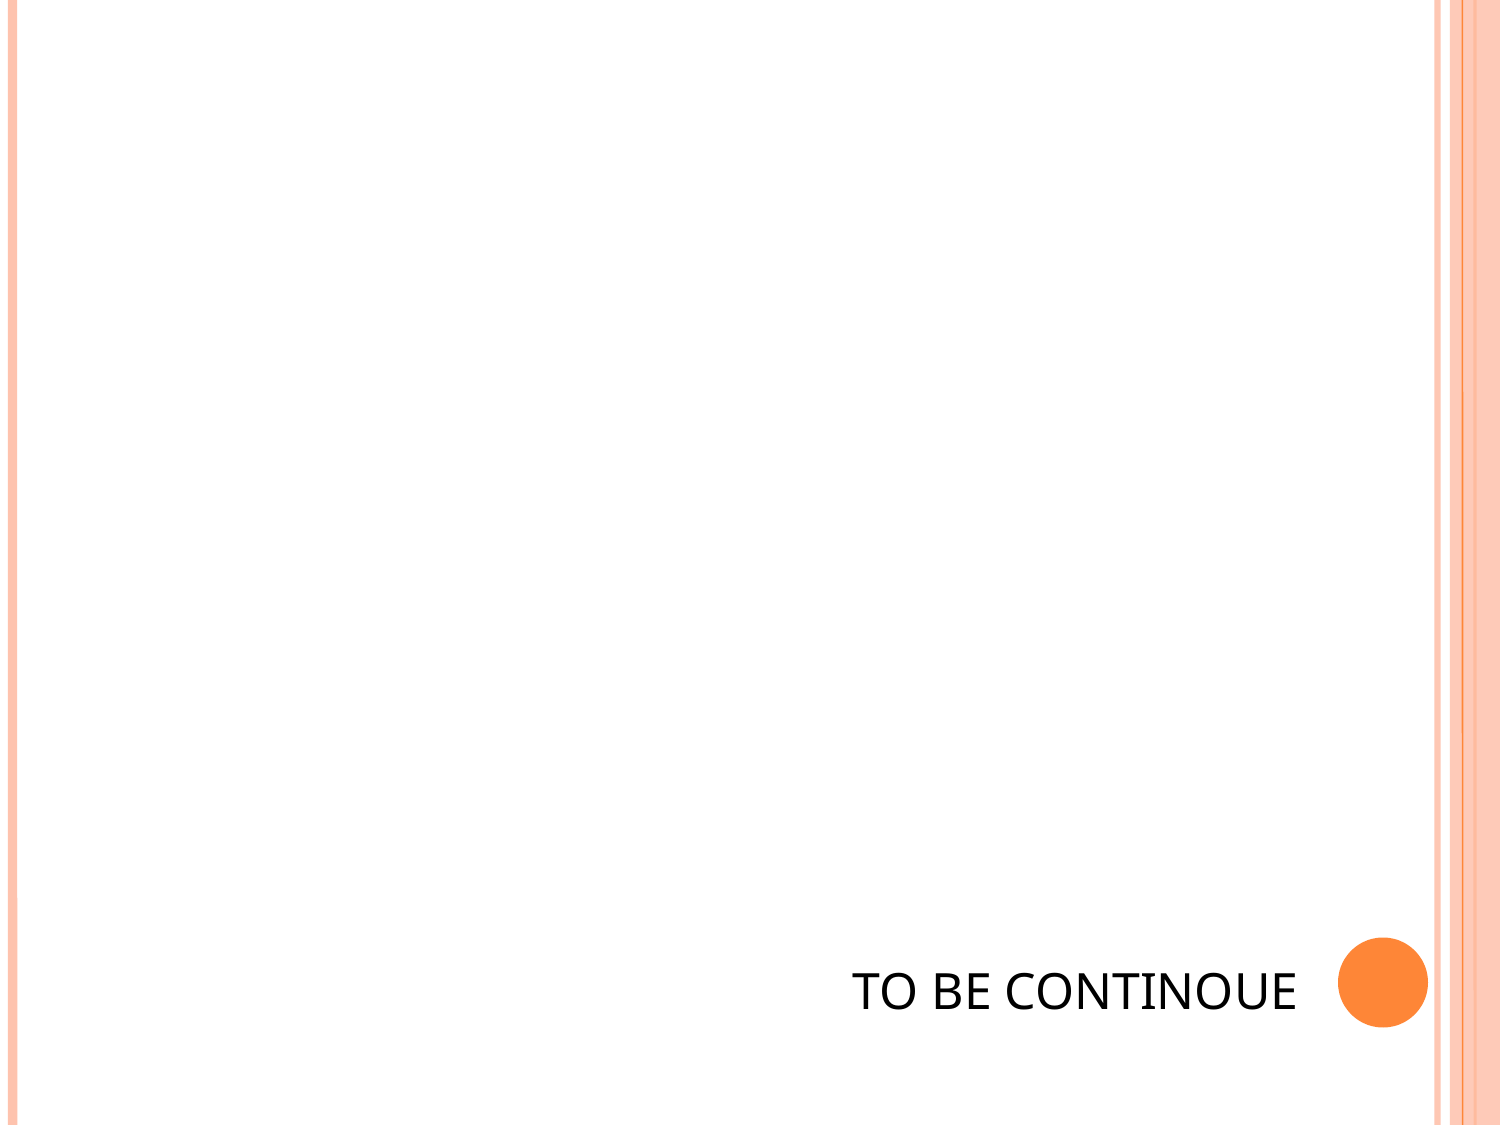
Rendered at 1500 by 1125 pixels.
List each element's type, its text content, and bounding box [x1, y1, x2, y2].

list TO BE CONTINOUE [702, 952, 1314, 1047]
